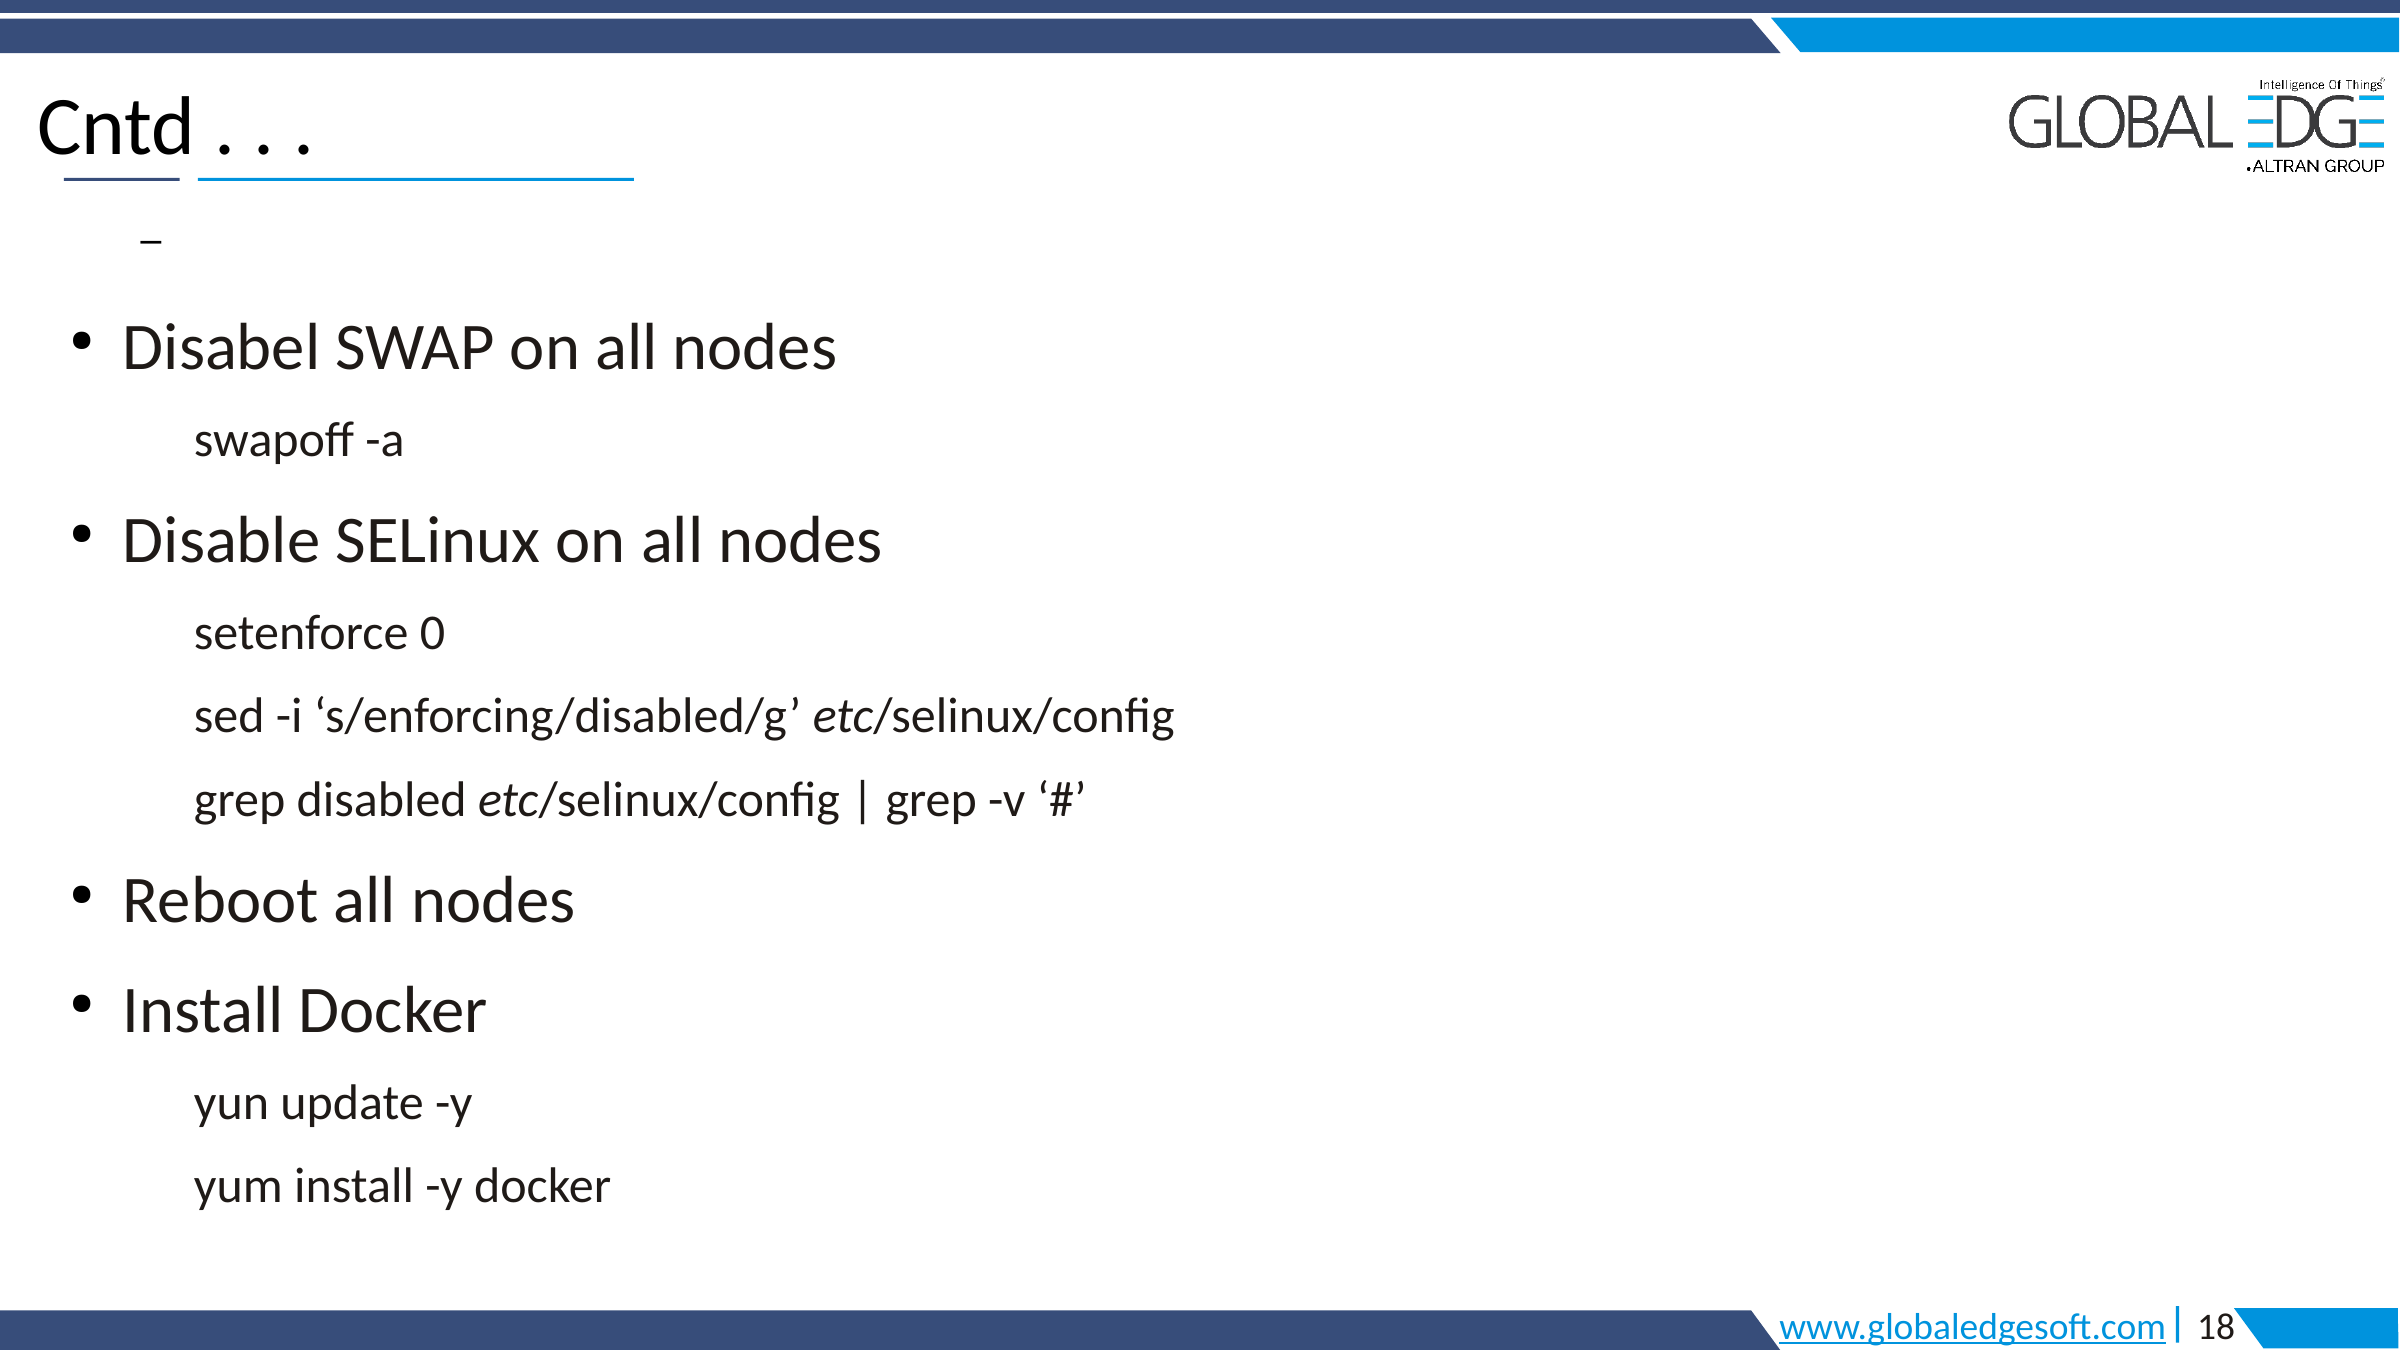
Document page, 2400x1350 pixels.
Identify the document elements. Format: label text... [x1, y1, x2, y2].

list Disabel SWAP on all nodes swapoff -a Disable SELinux on all nodes setenforce 0 sed -i ‘s/enforcing/disabled/g’ etc/selinux/config grep disabled etc/selinux/config | grep -v ‘#’ Reboot all nodes Install Docker yun update -y yum install -y docker [40, 207, 2358, 1288]
title Cntd . . . [26, 64, 1977, 178]
picture [2001, 67, 2392, 182]
